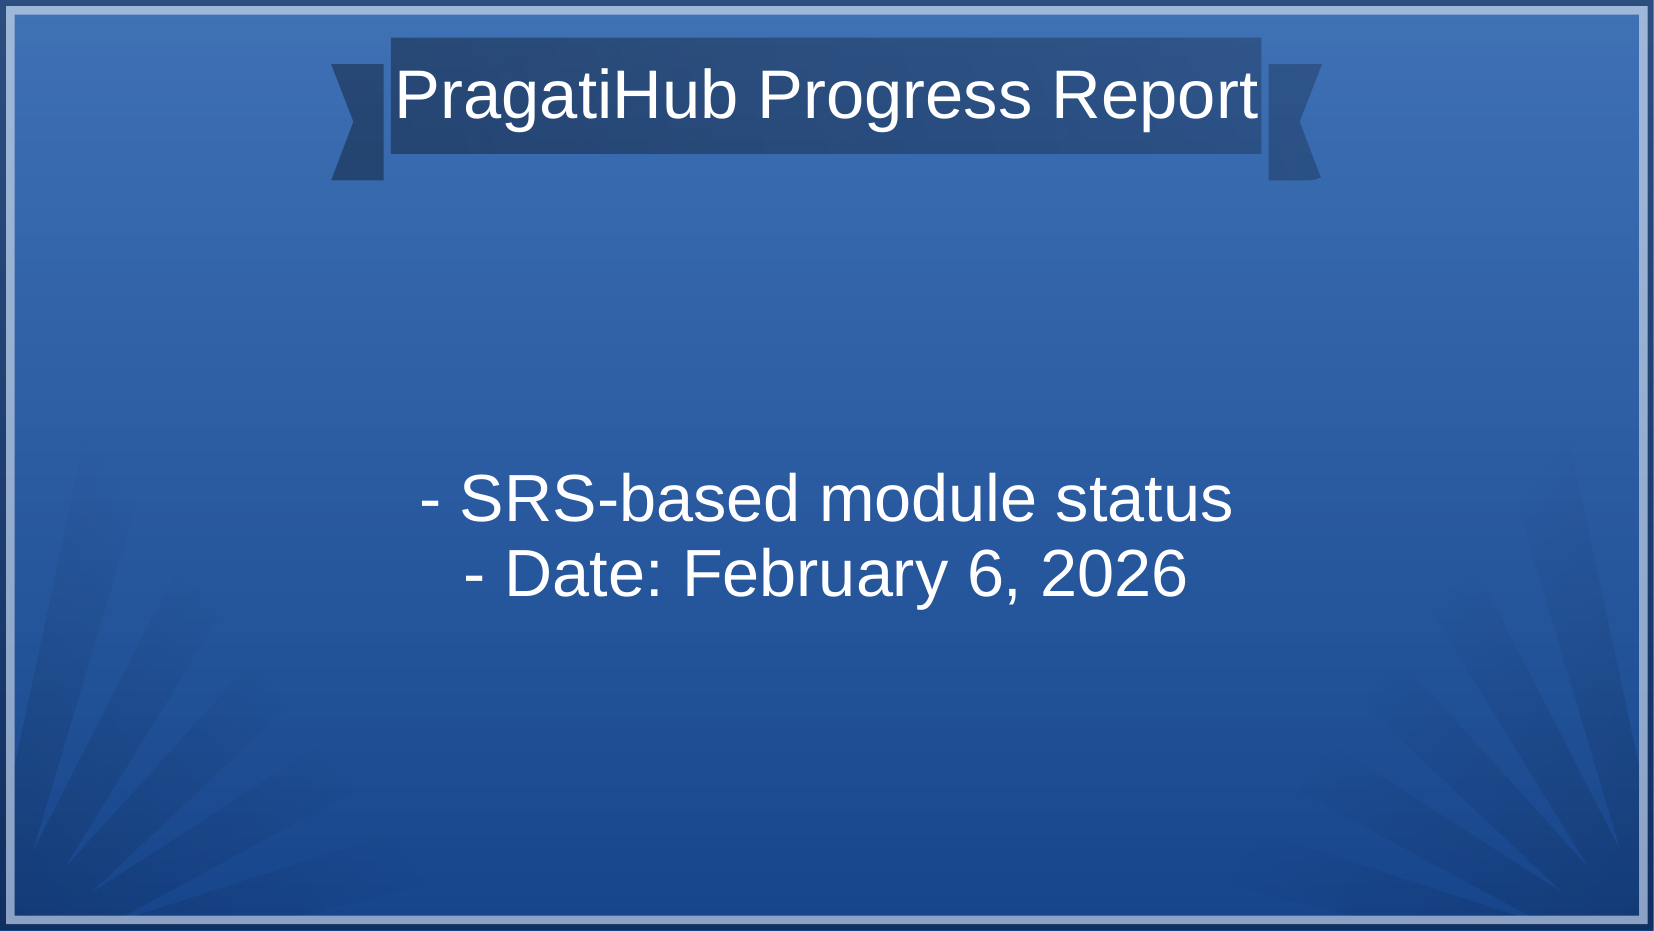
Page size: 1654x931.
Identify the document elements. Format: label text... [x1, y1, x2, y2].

title PragatiHub Progress Report [389, 35, 1264, 154]
subtitle - SRS-based module status - Date: February 6, 2026 [82, 224, 1571, 848]
